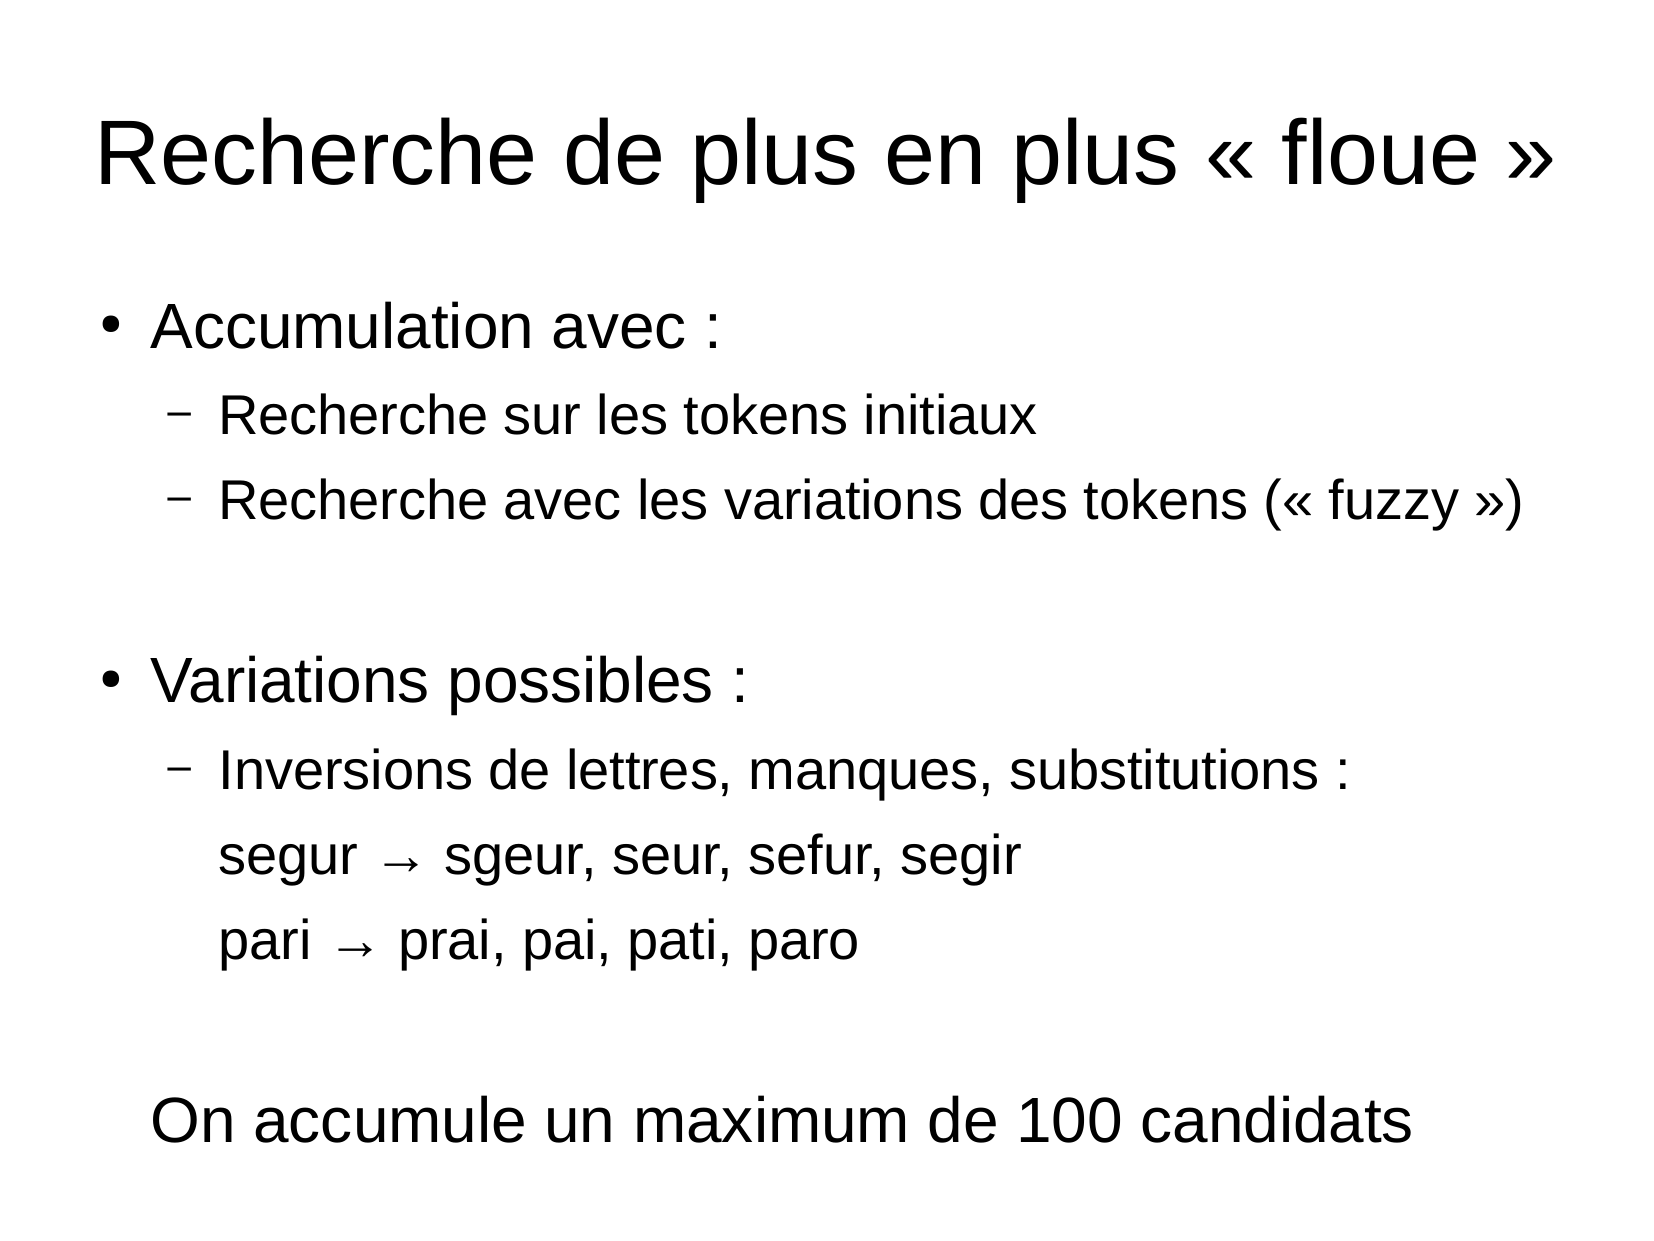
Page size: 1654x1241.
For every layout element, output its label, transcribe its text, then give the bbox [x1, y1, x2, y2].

list Accumulation avec : Recherche sur les tokens initiaux Recherche avec les variations des tokens (« fuzzy ») Variations possibles : Inversions de lettres, manques, substitutions : segur → sgeur, seur, sefur, segir pari → prai, pai, pati, paro On accumule un maximum de 100 candidats [82, 290, 1571, 1170]
title Recherche de plus en plus « floue » [82, 49, 1571, 257]
